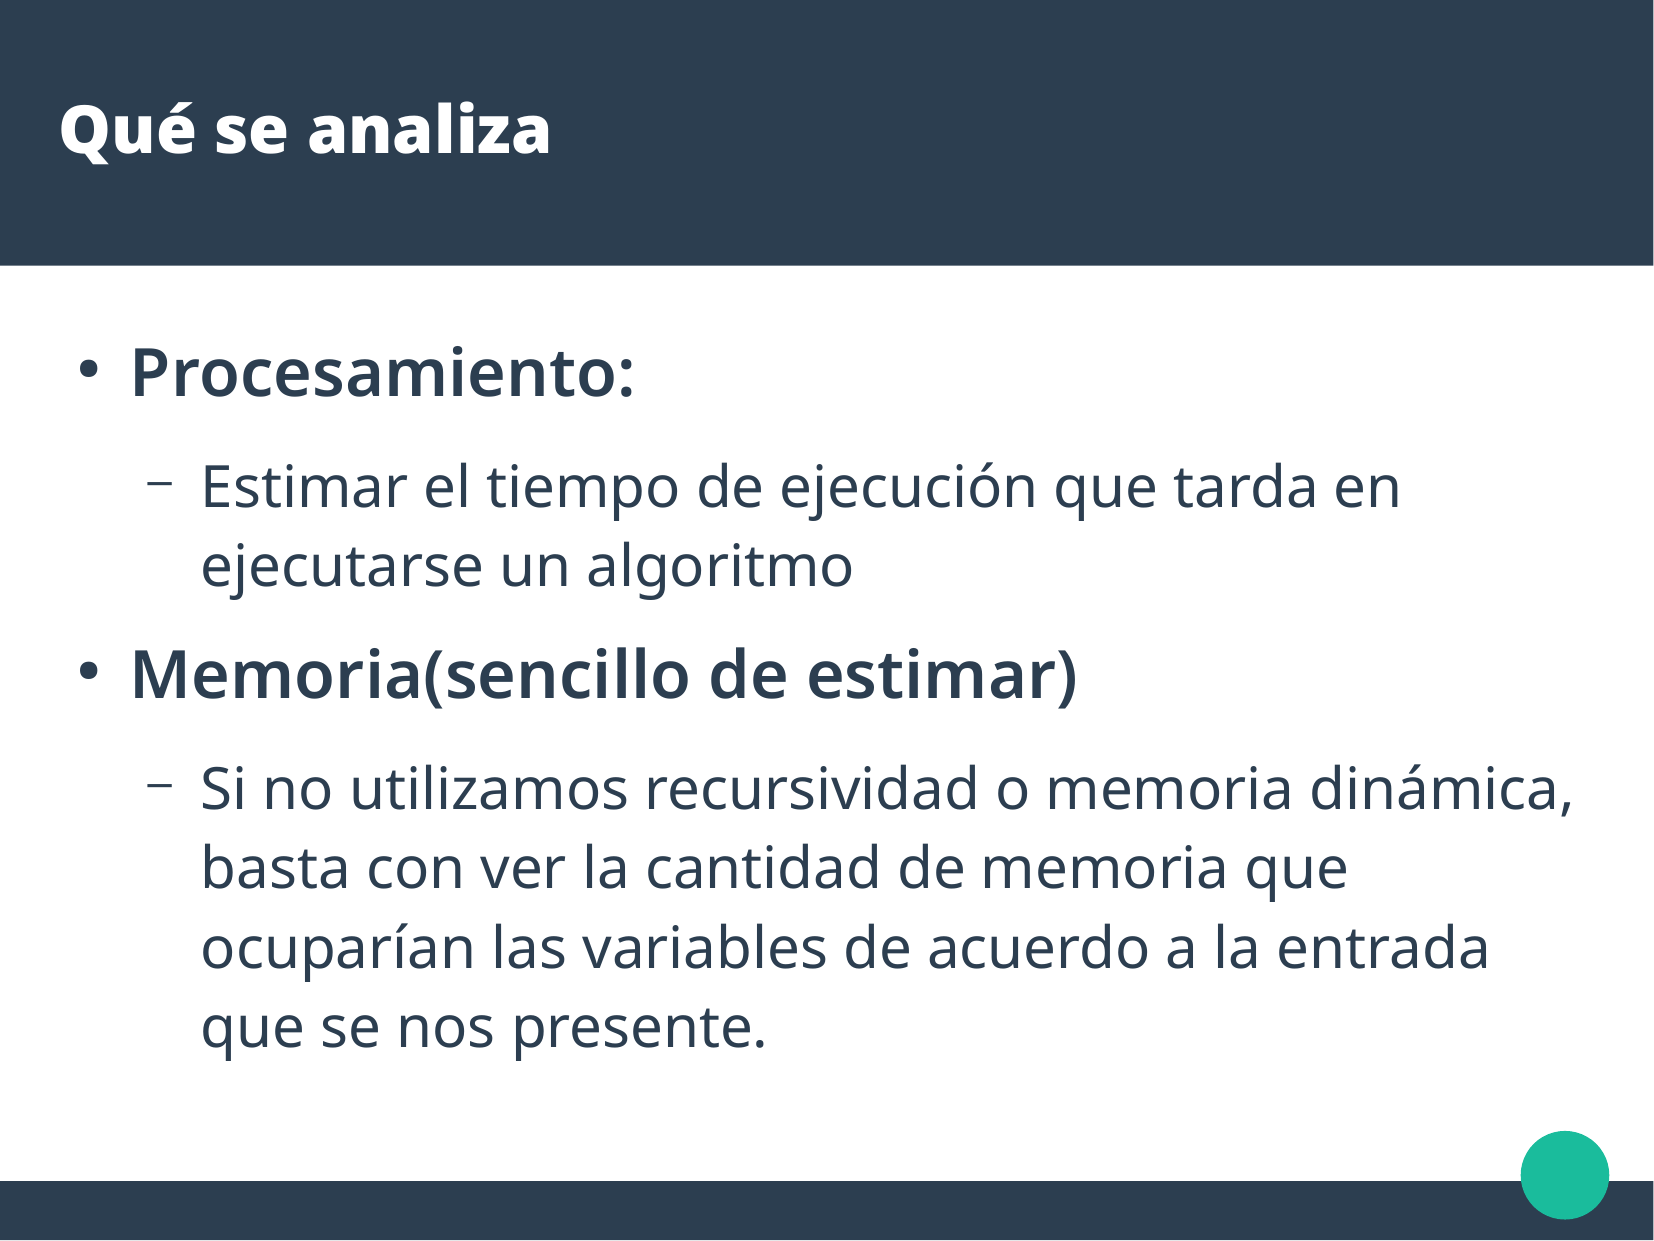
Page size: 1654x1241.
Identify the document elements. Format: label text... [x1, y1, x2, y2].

title Qué se analiza [59, 49, 1595, 207]
list Procesamiento: Estimar el tiempo de ejecución que tarda en ejecutarse un algoritmo Memoria(sencillo de estimar) Si no utilizamos recursividad o memoria dinámica, basta con ver la cantidad de memoria que ocuparían las variables de acuerdo a la entrada que se nos presente. [59, 324, 1595, 1152]
